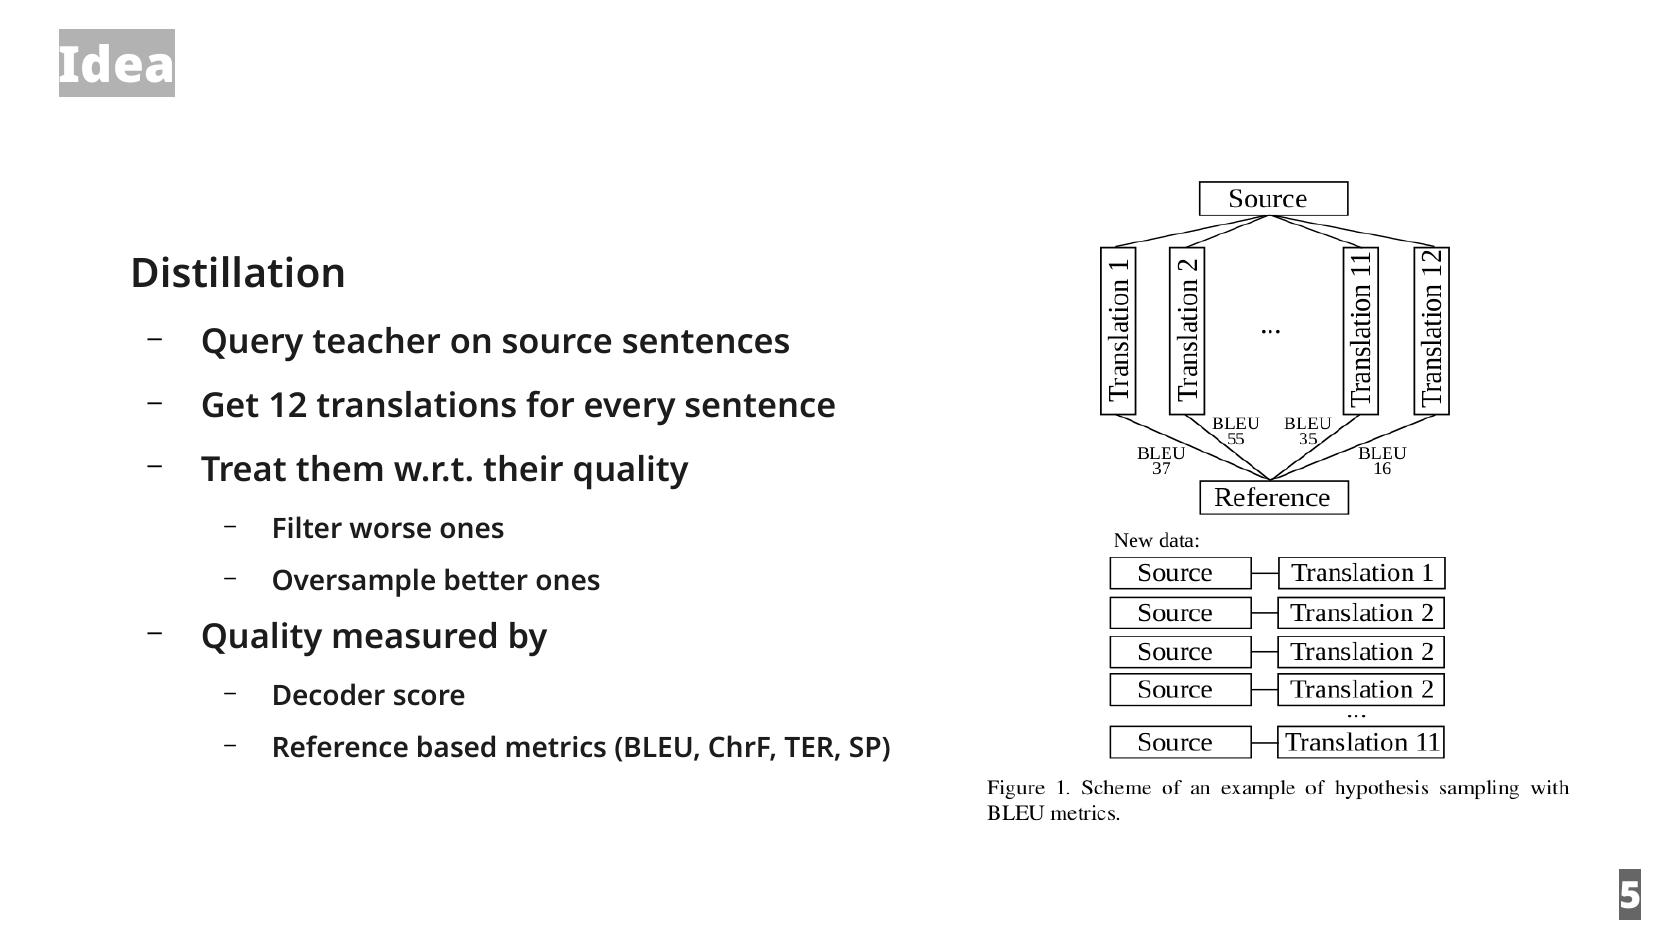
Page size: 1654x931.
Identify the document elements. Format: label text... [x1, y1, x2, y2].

picture [978, 163, 1579, 829]
list Distillation Query teacher on source sentences Get 12 translations for every sentence Treat them w.r.t. their quality Filter worse ones Oversample better ones Quality measured by Decoder score Reference based metrics (BLEU, ChrF, TER, SP) [59, 243, 978, 820]
title Idea [59, 0, 1595, 98]
